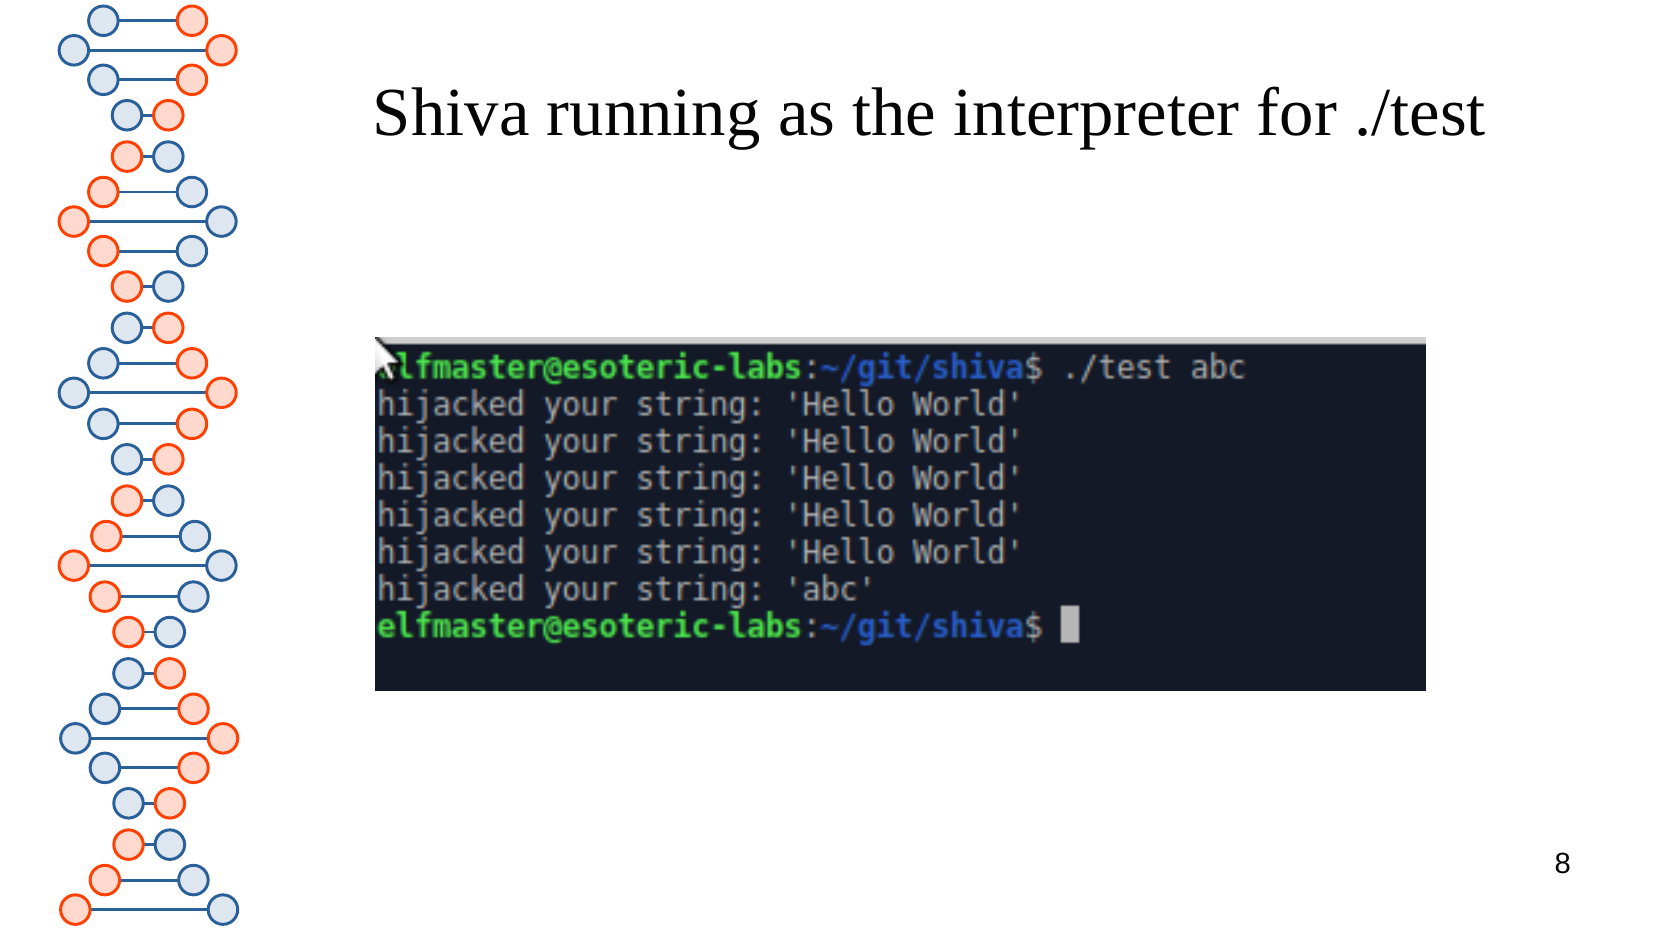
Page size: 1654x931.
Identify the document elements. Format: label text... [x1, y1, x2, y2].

picture [375, 337, 1426, 691]
title Shiva running as the interpreter for ./test [265, 35, 1595, 189]
